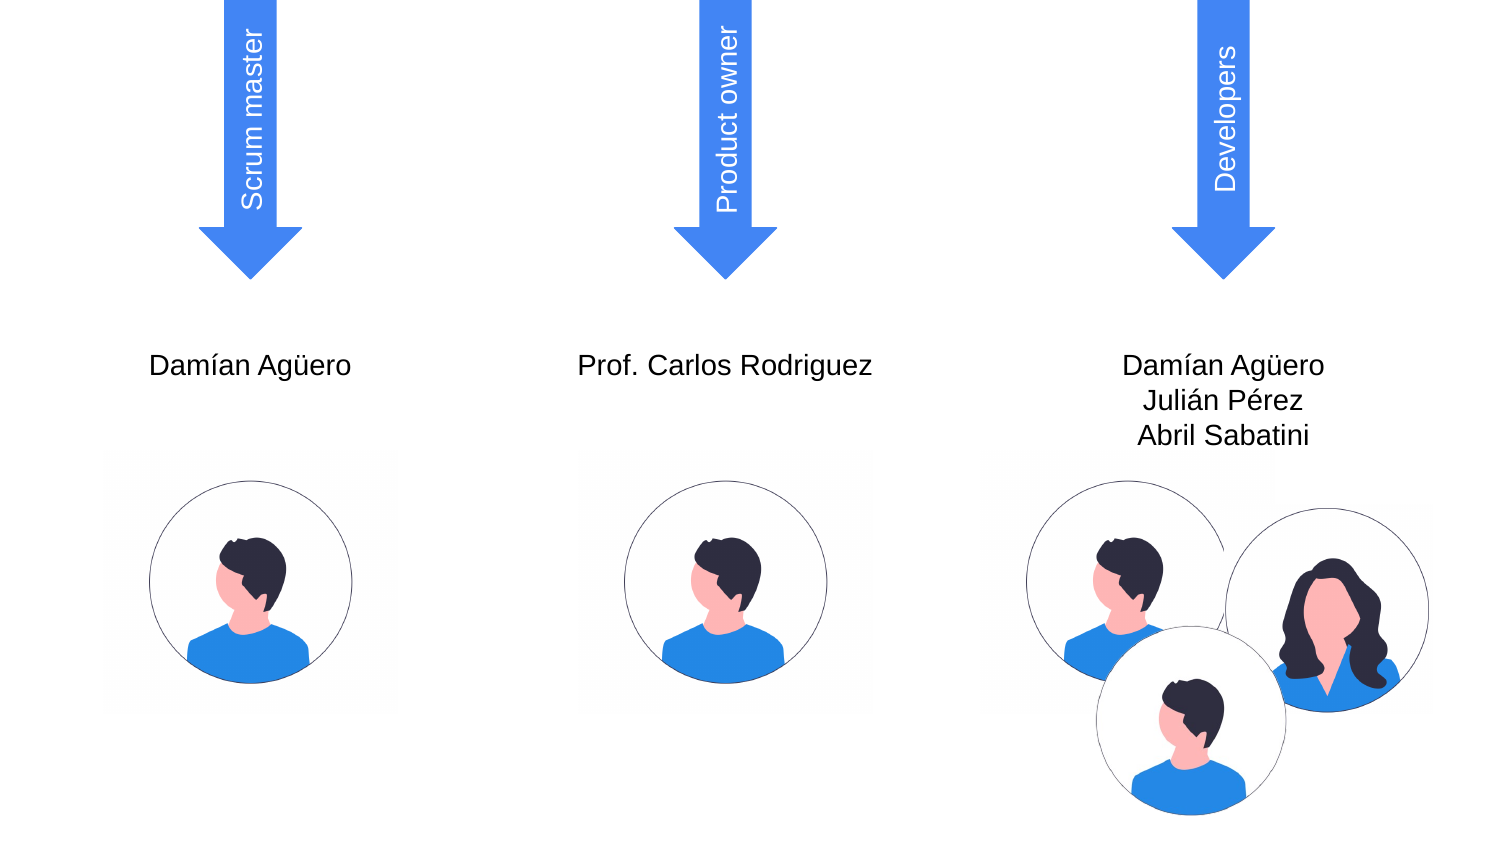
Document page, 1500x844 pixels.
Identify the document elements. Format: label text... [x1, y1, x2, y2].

text_box [674, 227, 692, 246]
text_box Damían Agüero [84, 331, 417, 397]
picture [578, 450, 873, 714]
text_box Damían Agüero Julián Pérez Abril Sabatini [1057, 331, 1390, 467]
text_box Developers [1190, 0, 1256, 276]
picture [980, 450, 1433, 844]
text_box [1256, 227, 1275, 247]
text_box [283, 227, 302, 247]
picture [103, 450, 398, 714]
text_box Product owner [692, 0, 758, 276]
text_box Prof. Carlos Rodriguez [559, 331, 892, 397]
text_box [1172, 227, 1190, 246]
text_box [199, 227, 217, 246]
text_box Scrum master [217, 0, 283, 276]
text_box [758, 227, 777, 247]
